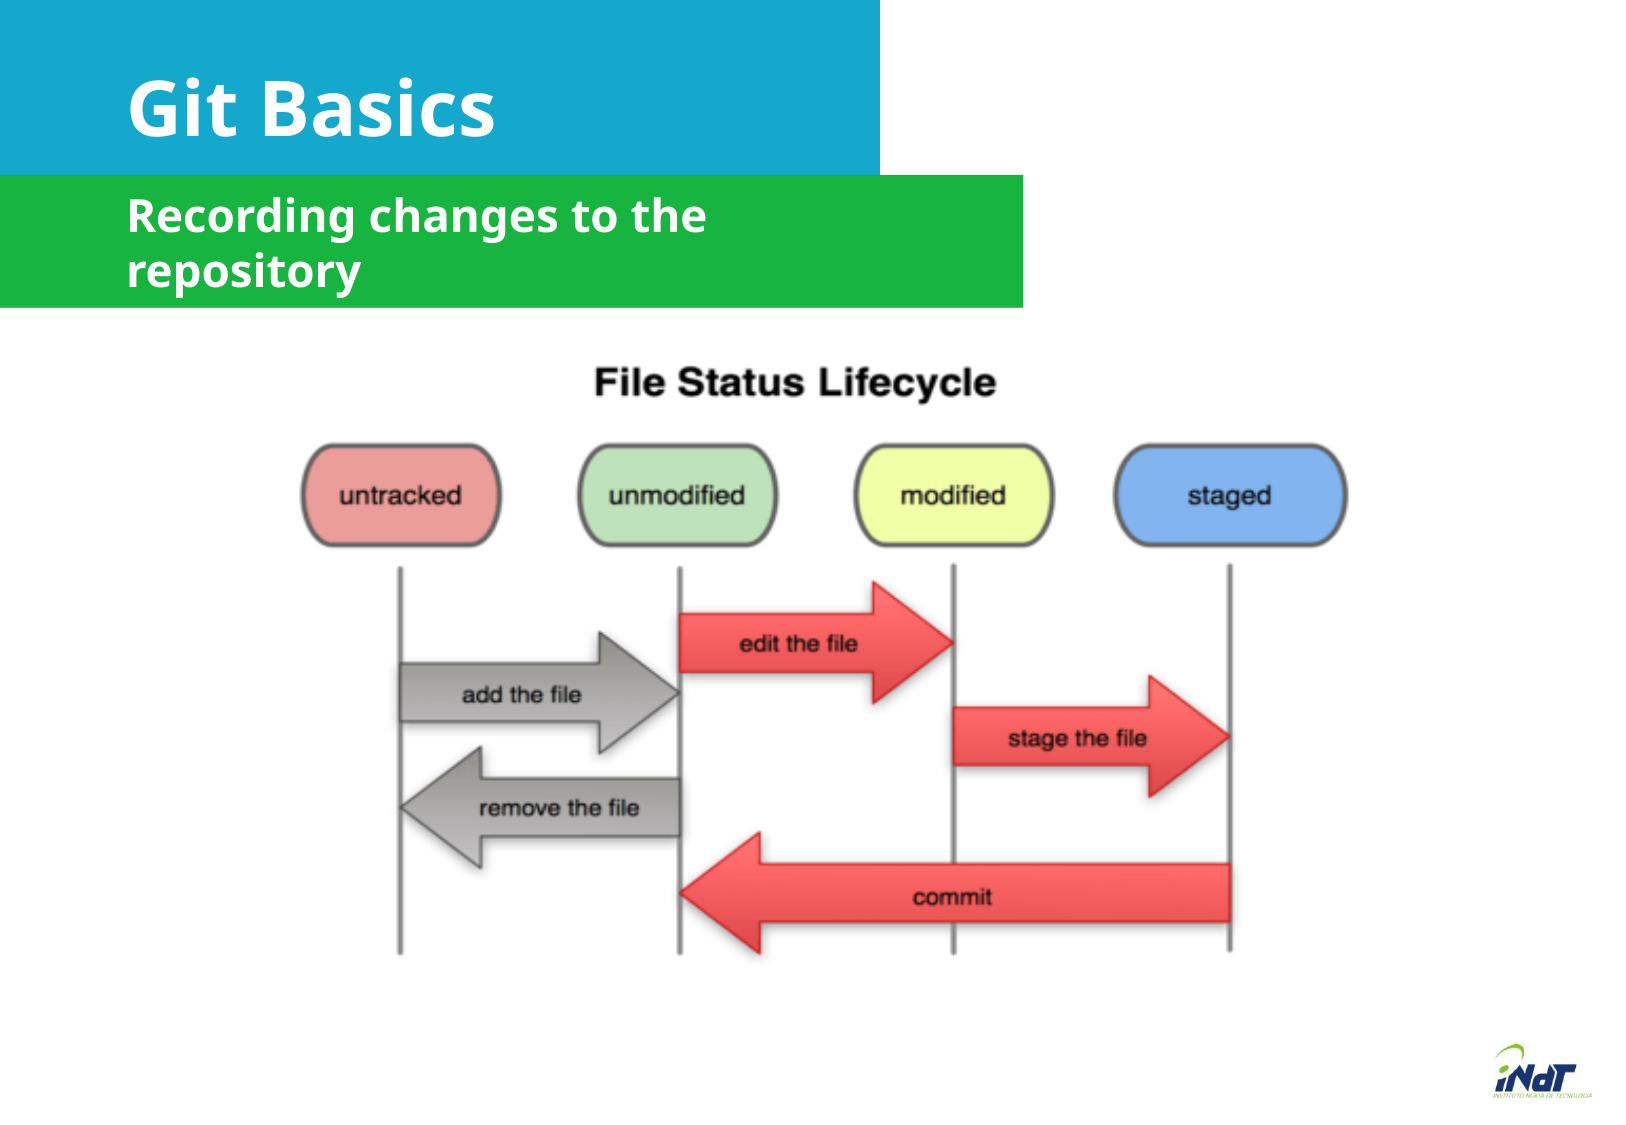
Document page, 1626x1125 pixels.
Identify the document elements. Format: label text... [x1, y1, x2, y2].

title Git Basics [0, 0, 880, 174]
picture [1493, 1044, 1592, 1098]
text_box Recording changes to the repository [0, 174, 1024, 308]
picture [298, 359, 1351, 976]
